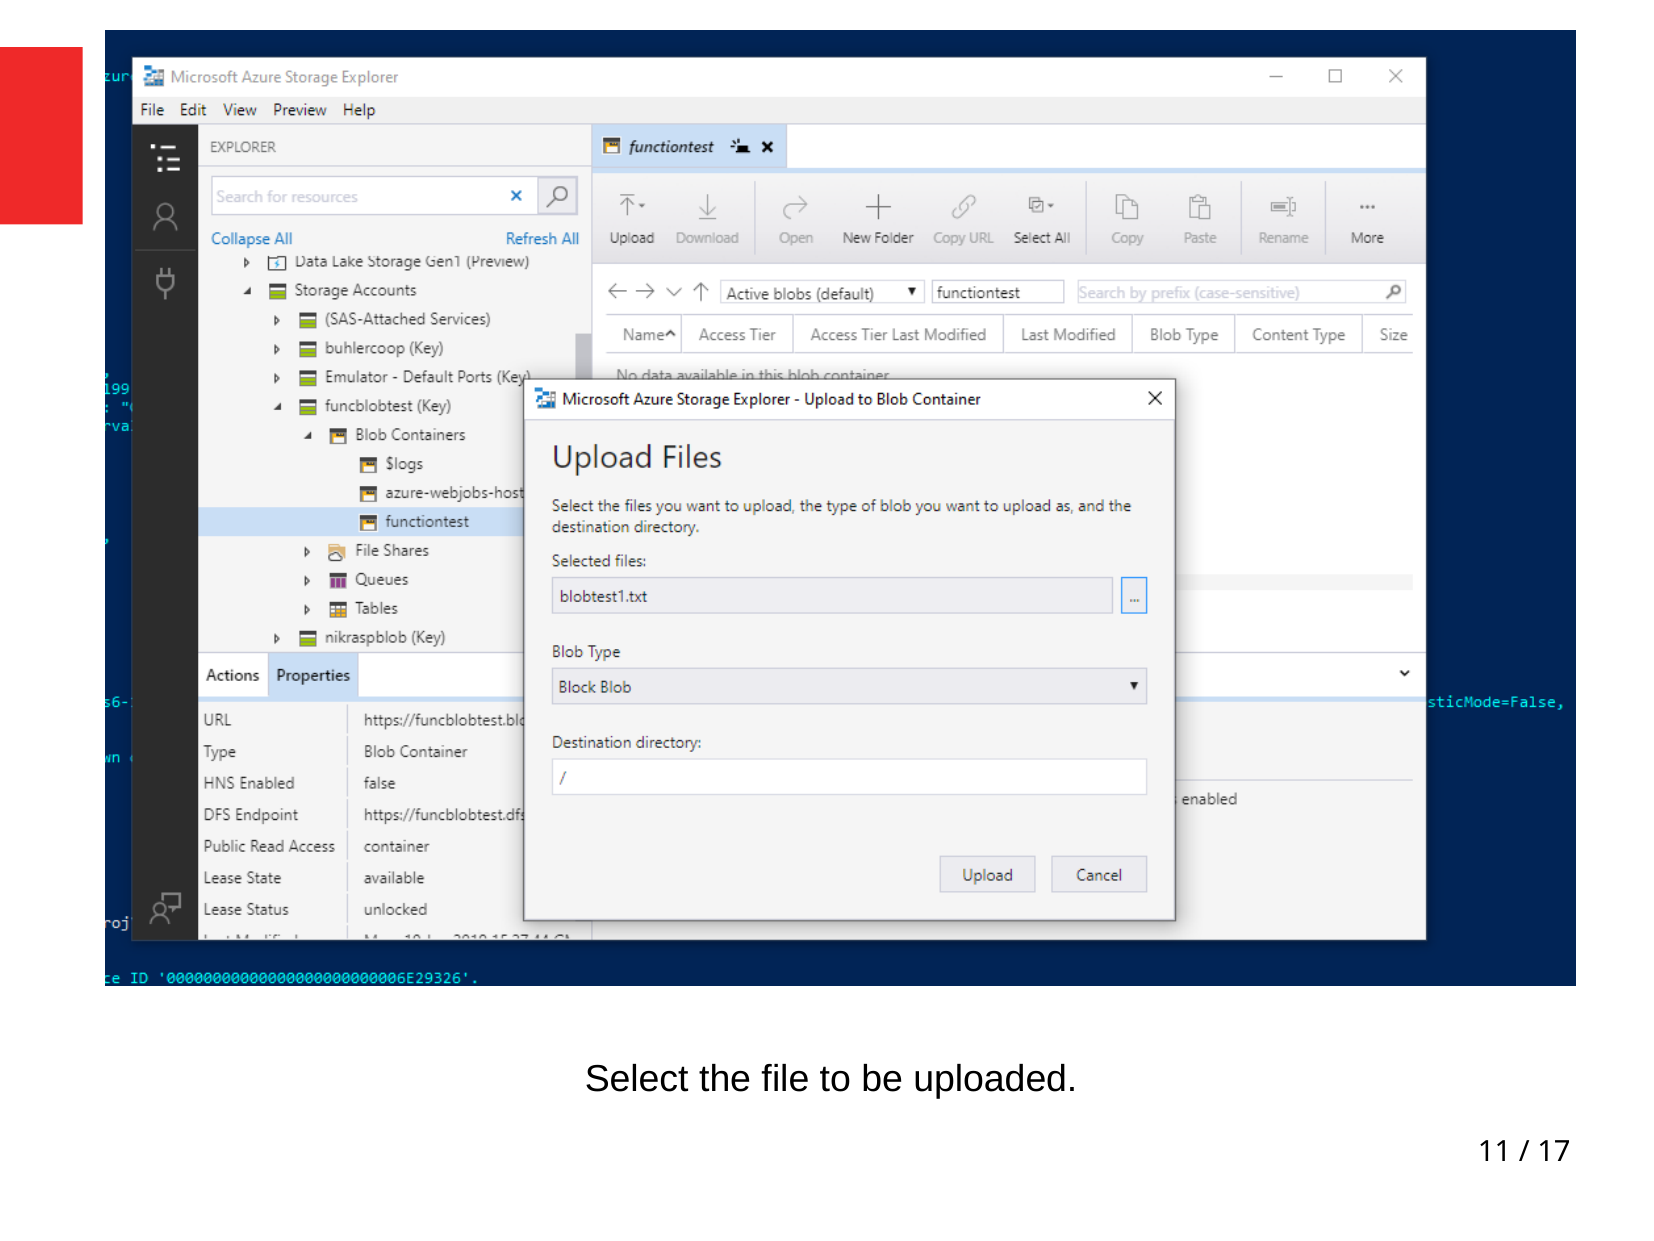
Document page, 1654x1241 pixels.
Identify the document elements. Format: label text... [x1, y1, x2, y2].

picture [105, 30, 1576, 986]
text_box Select the file to be uploaded. [570, 1050, 1093, 1107]
